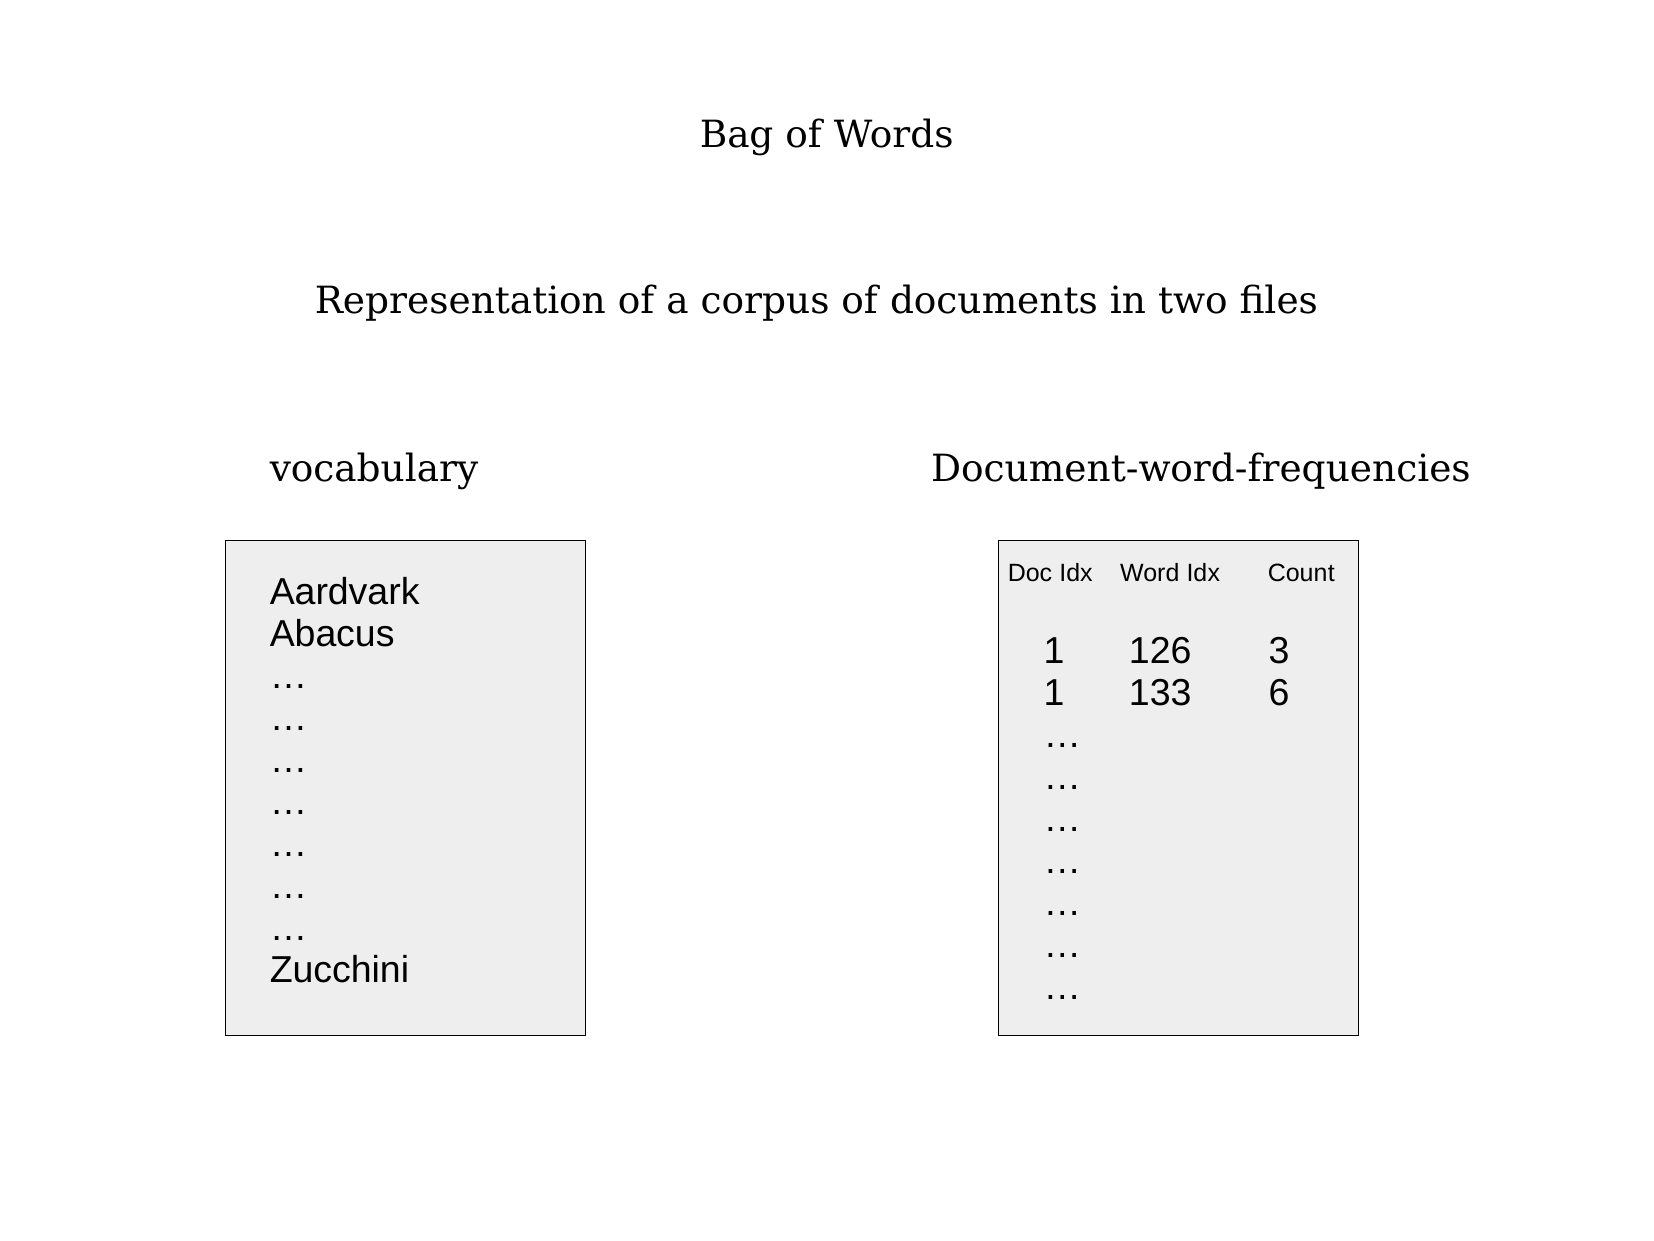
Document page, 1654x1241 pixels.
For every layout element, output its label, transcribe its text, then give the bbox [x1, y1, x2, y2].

text_box Word Idx [1105, 551, 1236, 595]
text_box Bag of Words [685, 105, 969, 164]
text_box Representation of a corpus of documents in two files [300, 270, 1334, 330]
text_box [998, 540, 1359, 1036]
text_box Document-word-frequencies [916, 439, 1487, 498]
text_box Count [1253, 551, 1350, 595]
text_box Aardvark Abacus … … … … … … … Zucchini [255, 563, 435, 998]
text_box 1 126 3 1 133 6 … … … … … … … [1028, 622, 1359, 1057]
text_box vocabulary [255, 439, 494, 498]
text_box Doc Idx [993, 551, 1105, 595]
text_box [225, 540, 586, 1036]
